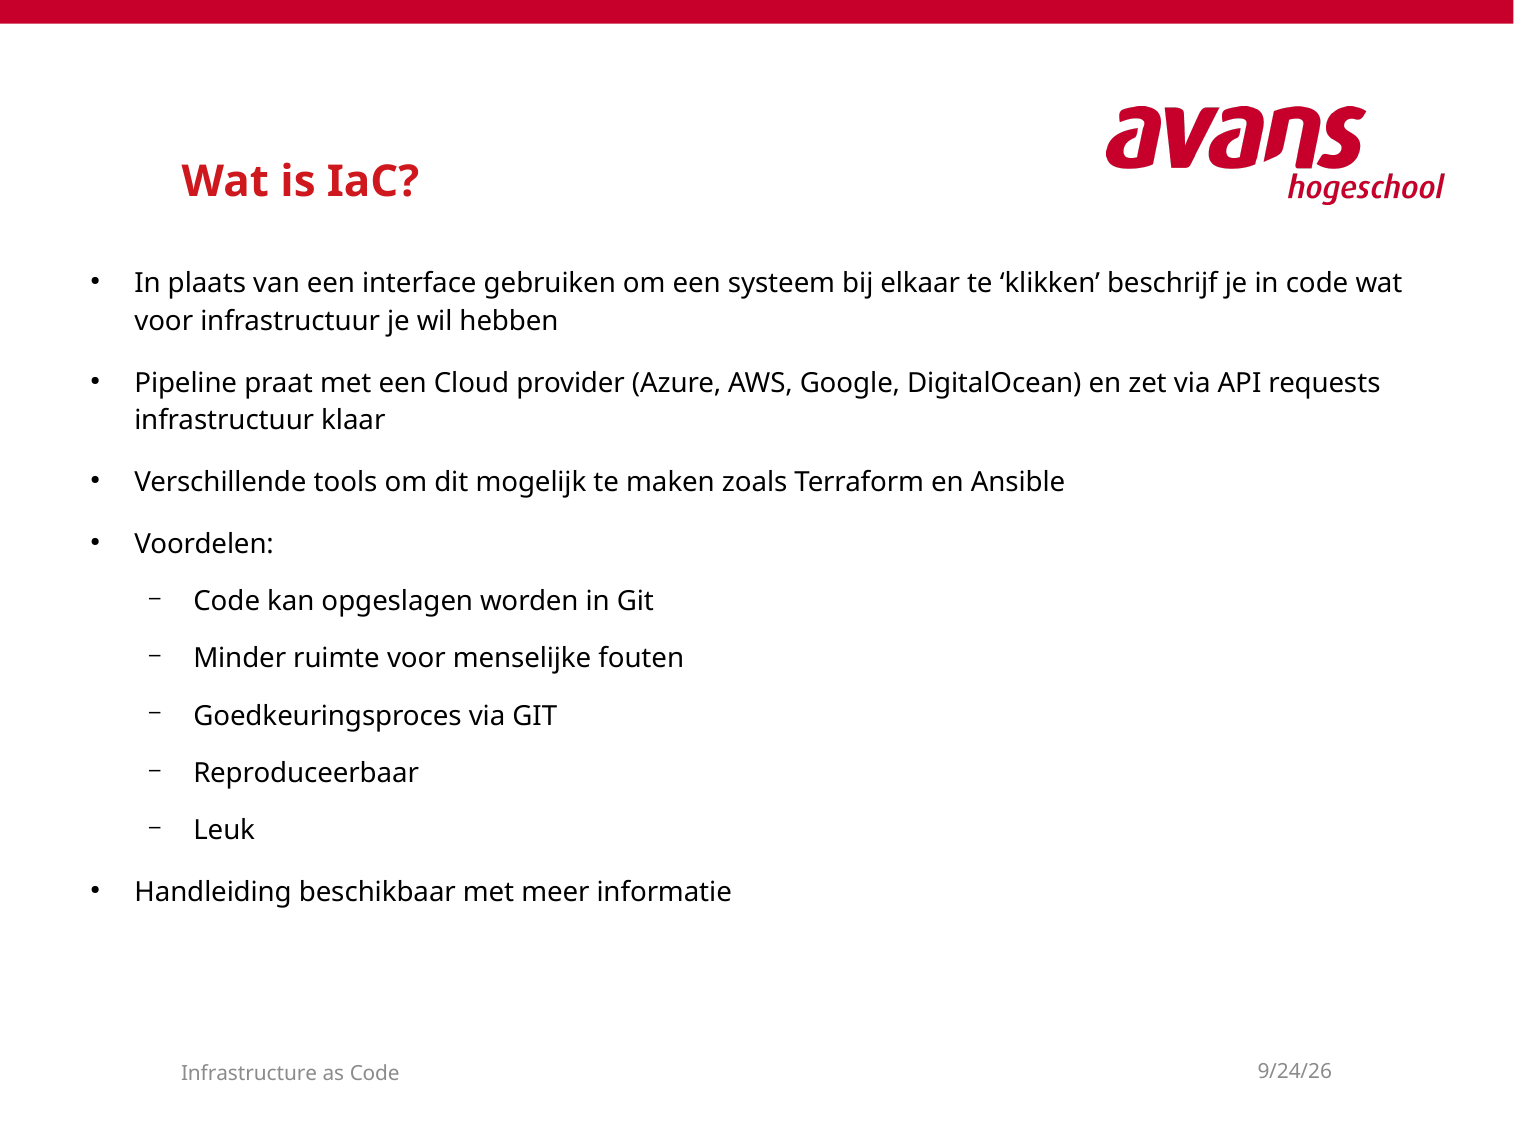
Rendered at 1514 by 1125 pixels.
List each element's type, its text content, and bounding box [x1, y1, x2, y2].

picture [1106, 106, 1445, 205]
list In plaats van een interface gebruiken om een systeem bij elkaar te ‘klikken’ beschrijf je in code wat voor infrastructuur je wil hebben Pipeline praat met een Cloud provider (Azure, AWS, Google, DigitalOcean) en zet via API requests infrastructuur klaar Verschillende tools om dit mogelijk te maken zoals Terraform en Ansible Voordelen: Code kan opgeslagen worden in Git Minder ruimte voor menselijke fouten Goedkeuringsproces via GIT Reproduceerbaar Leuk Handleiding beschikbaar met meer informatie [75, 263, 1438, 916]
title Wat is IaC? [181, 150, 1028, 209]
